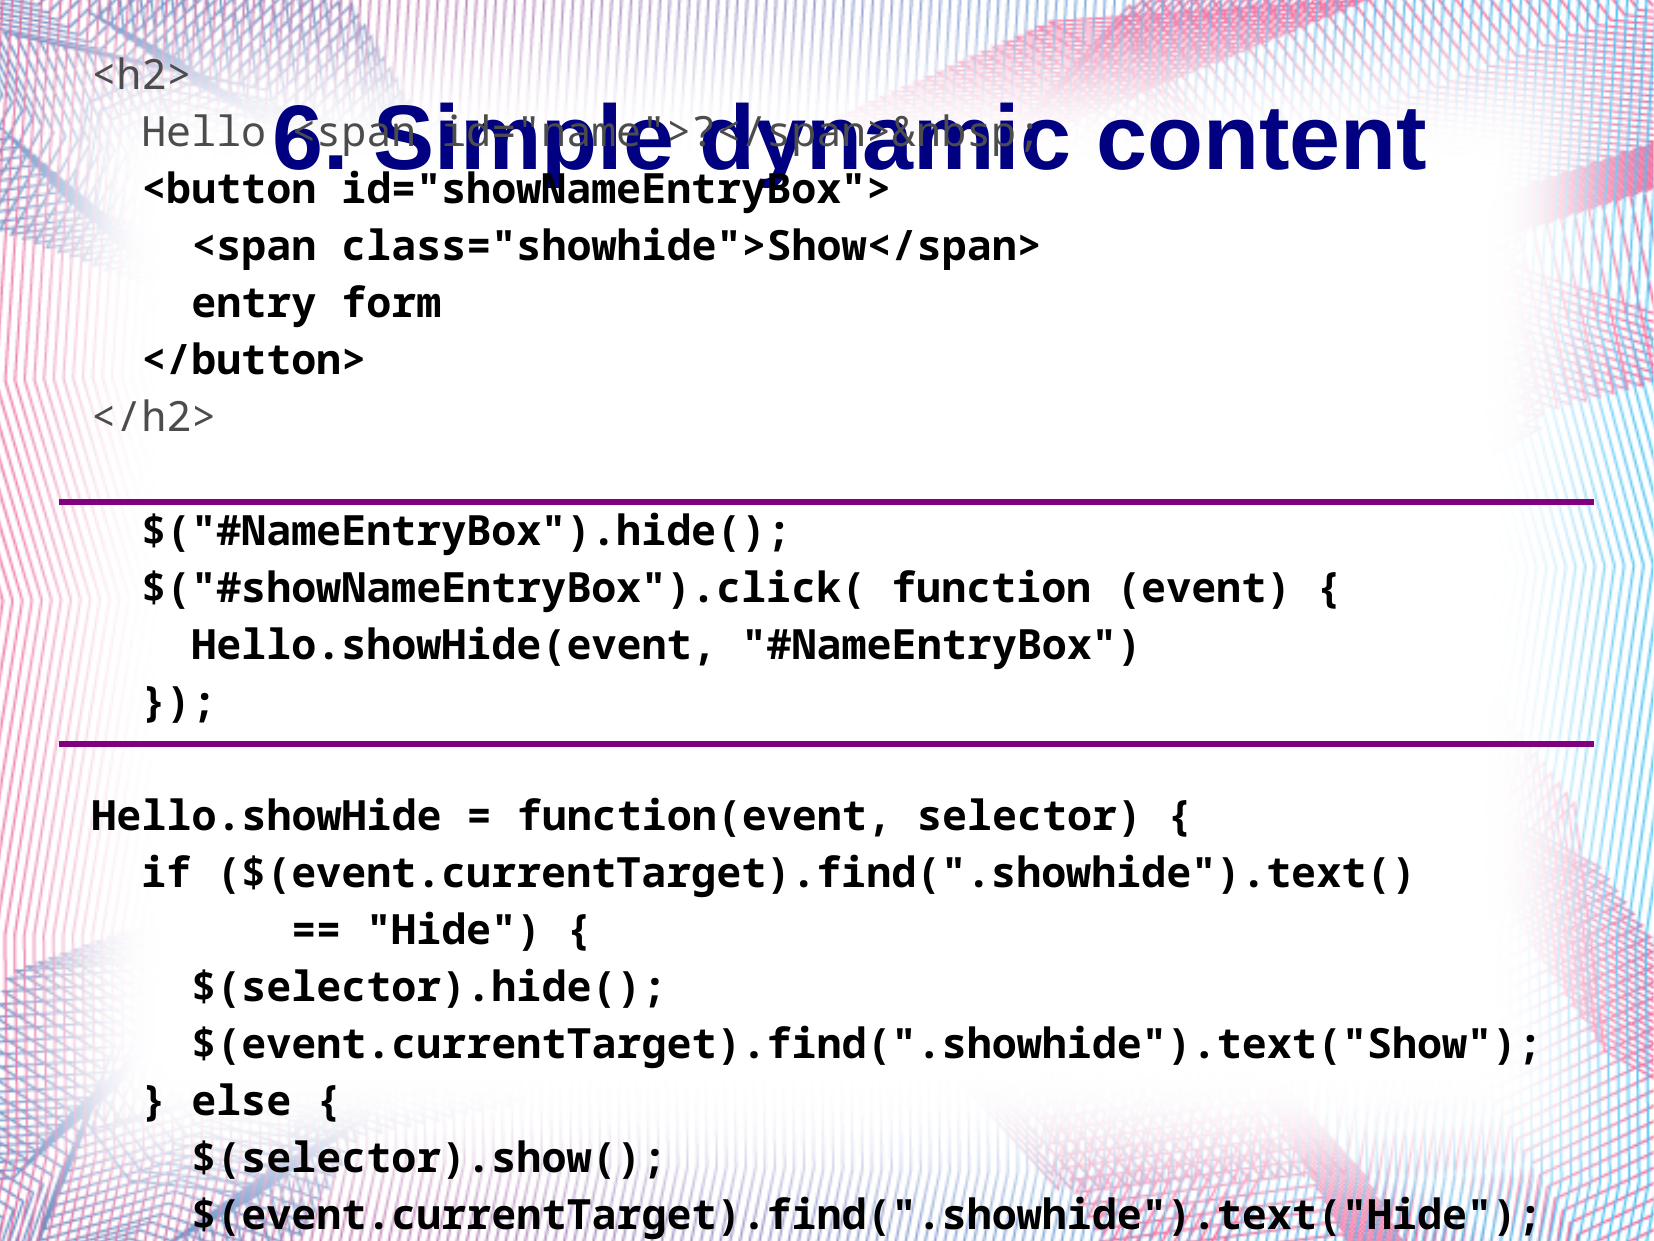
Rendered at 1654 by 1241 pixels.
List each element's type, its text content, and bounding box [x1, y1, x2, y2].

picture [99, 71, 106, 78]
picture [0, 0, 1654, 1241]
title 6. Simple dynamic content [106, 41, 1595, 162]
text_box <h2> Hello <span id="name">?</span>&nbsp; <button id="showNameEntryBox"> <span class="showhide">Show</span> entry form </button> </h2> $("#NameEntryBox").hide(); $("#showNameEntryBox").click( function (event) { Hello.showHide(event, "#NameEntryBox") }); Hello.showHide = function(event, selector) { if ($(event.currentTarget).find(".showhide").text() == "Hide") { $(selector).hide(); $(event.currentTarget).find(".showhide").text("Show"); } else { $(selector).show(); $(event.currentTarget).find(".showhide").text("Hide"); }; }; [41, 162, 1654, 1239]
